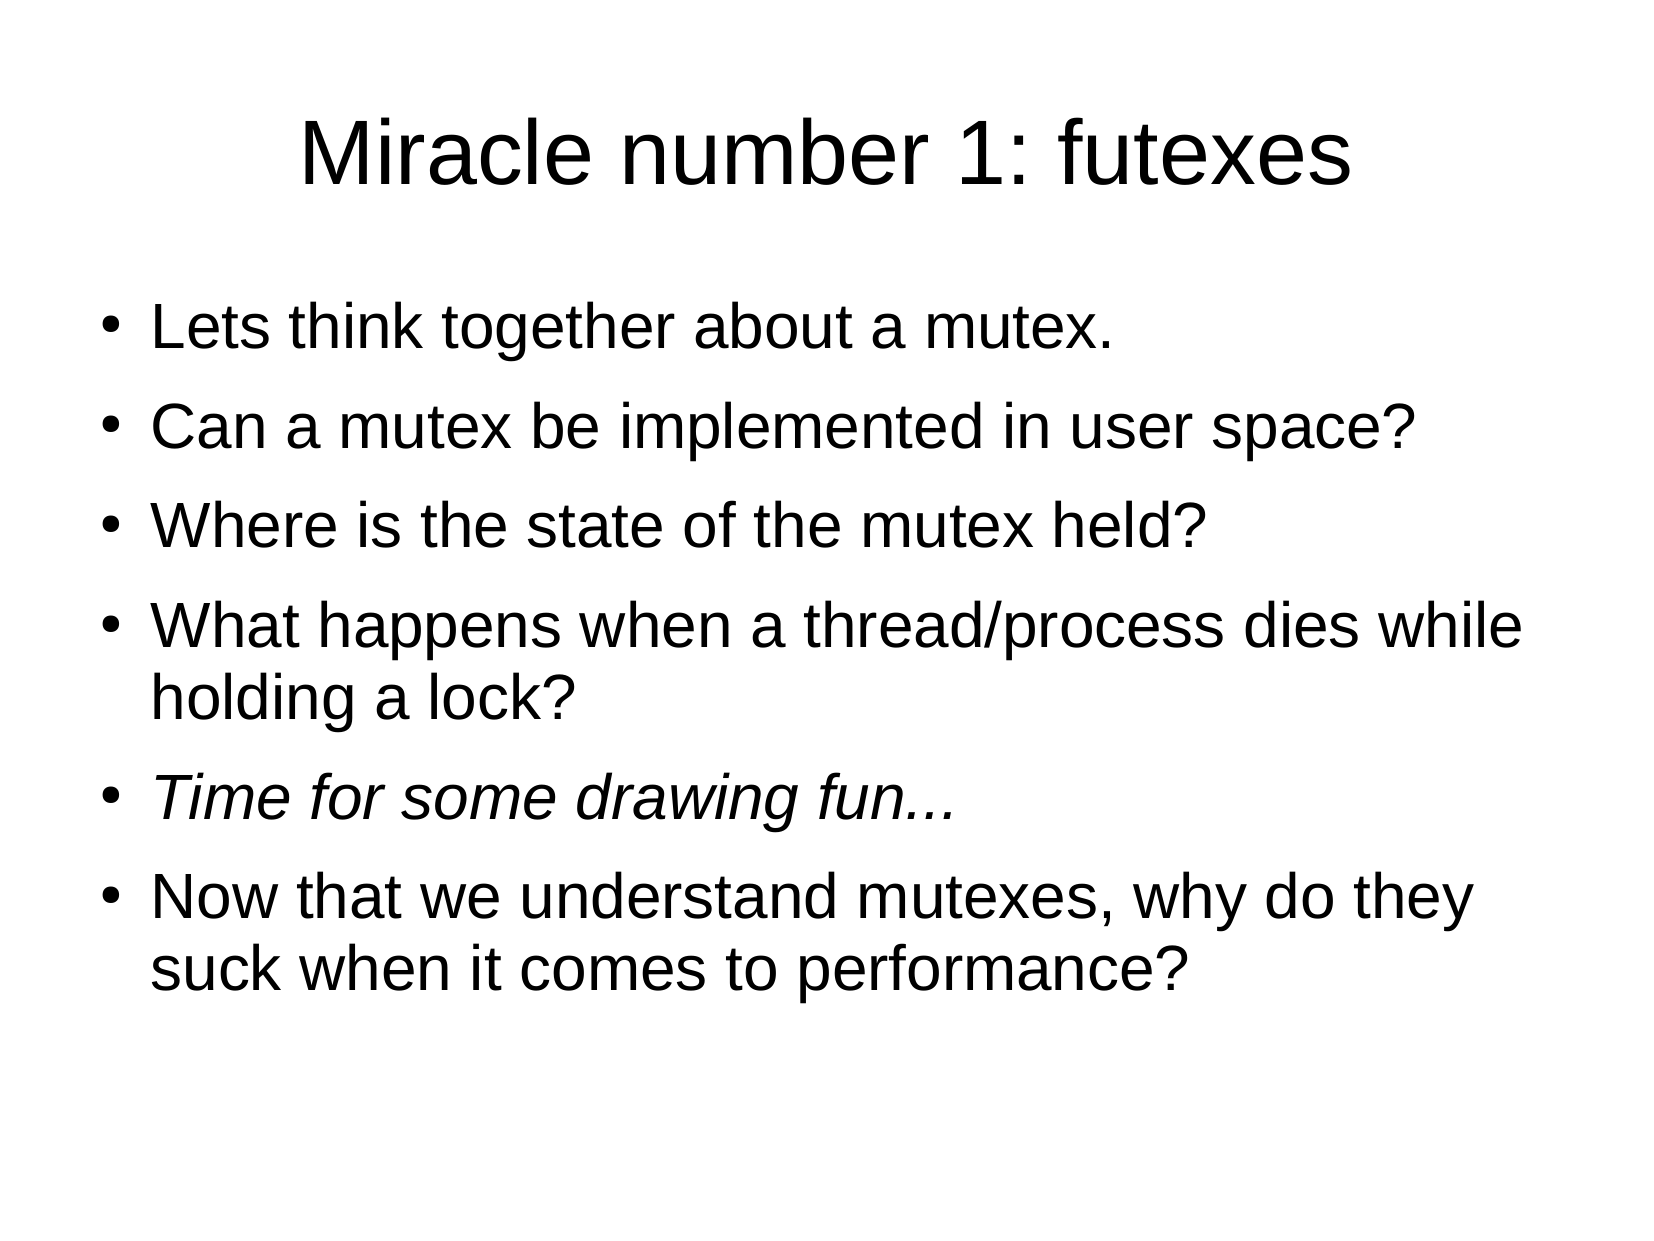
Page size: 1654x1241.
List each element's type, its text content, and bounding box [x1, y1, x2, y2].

list Lets think together about a mutex. Can a mutex be implemented in user space? Where is the state of the mutex held? What happens when a thread/process dies while holding a lock? Time for some drawing fun... Now that we understand mutexes, why do they suck when it comes to performance? [82, 290, 1571, 1010]
title Miracle number 1: futexes [82, 49, 1571, 257]
